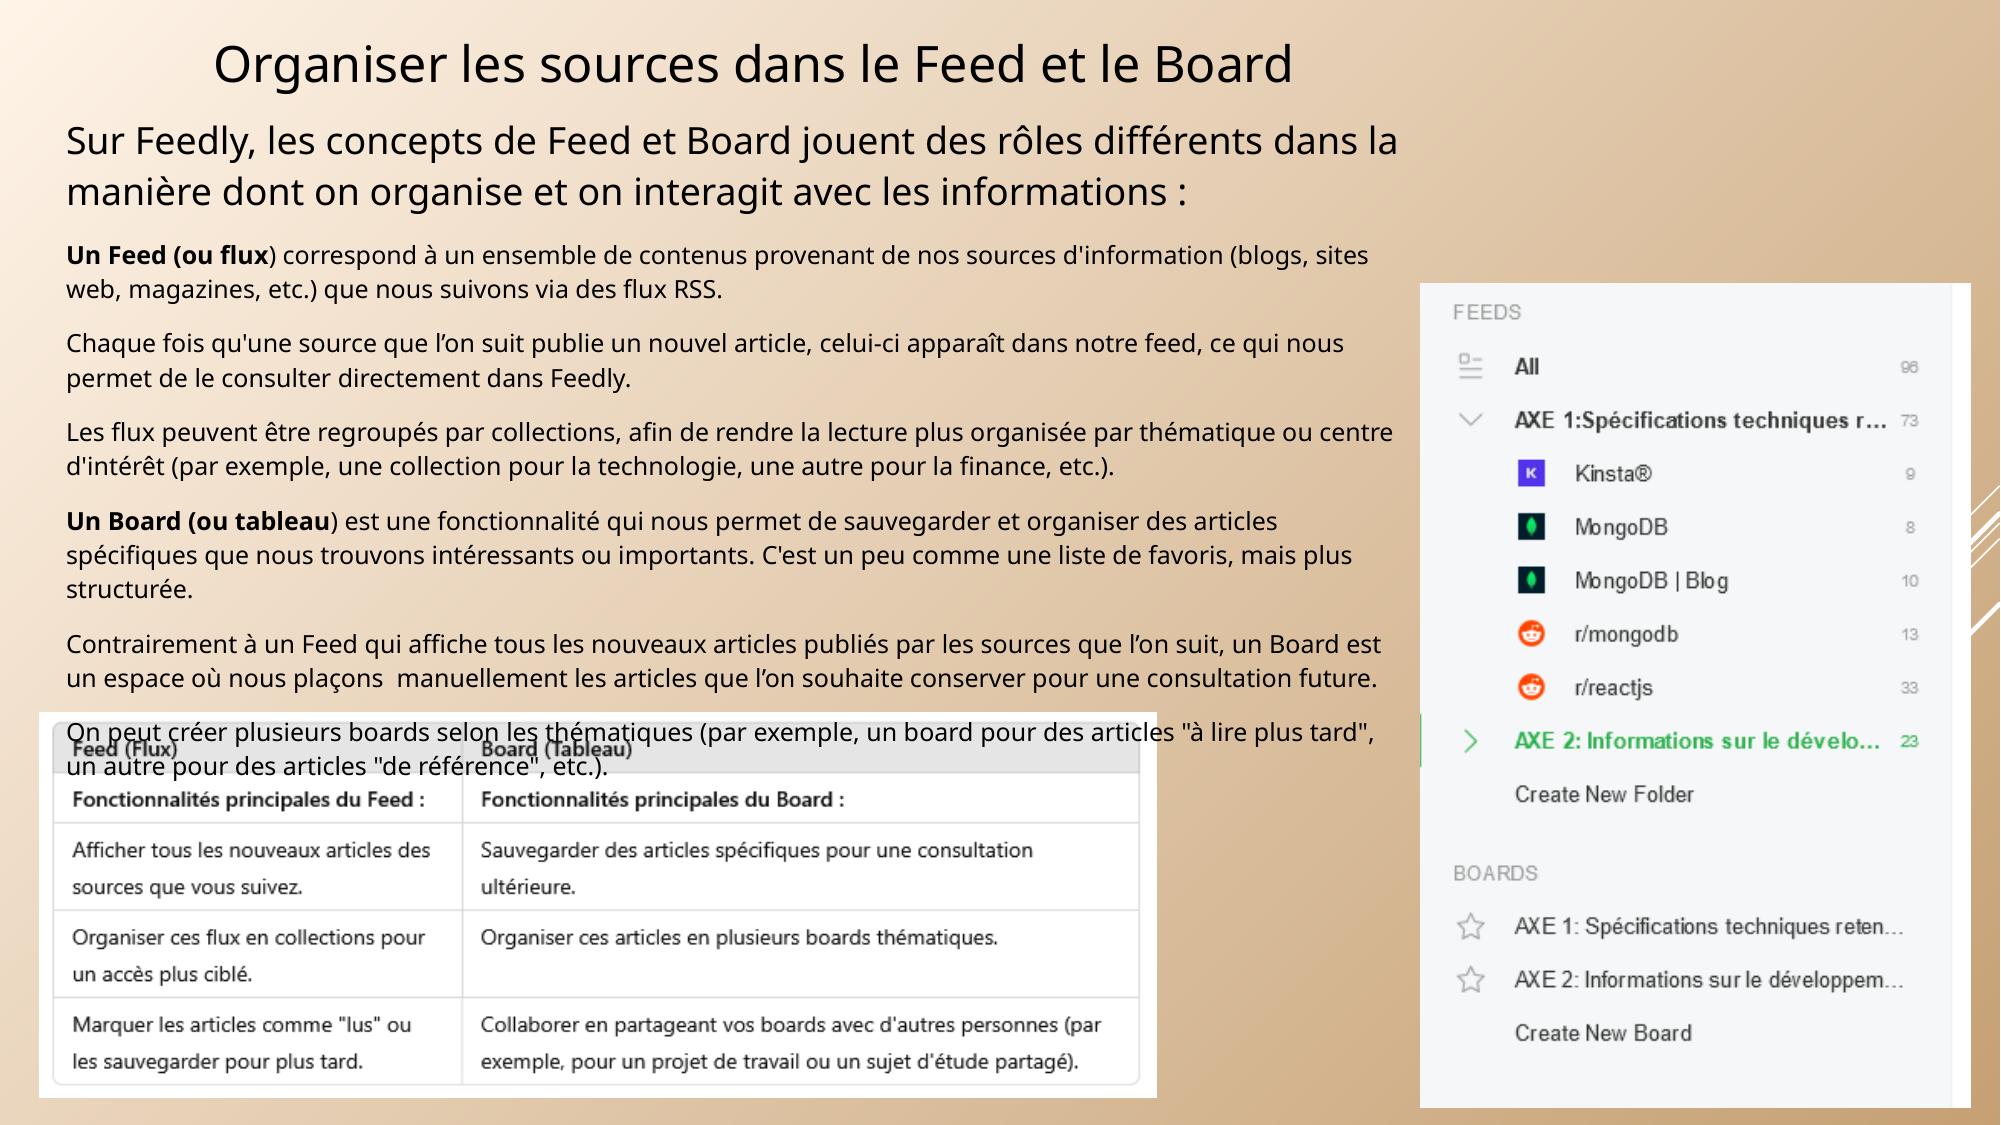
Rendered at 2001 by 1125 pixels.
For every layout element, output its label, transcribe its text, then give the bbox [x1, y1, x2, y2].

title Organiser les sources dans le Feed et le Board [198, 25, 1883, 561]
text_box Sur Feedly, les concepts de Feed et Board jouent des rôles différents dans la manière dont on organise et on interagit avec les informations : Un Feed (ou flux) correspond à un ensemble de contenus provenant de nos sources d'information (blogs, sites web, magazines, etc.) que nous suivons via des flux RSS. Chaque fois qu'une source que l’on suit publie un nouvel article, celui-ci apparaît dans notre feed, ce qui nous permet de le consulter directement dans Feedly. Les flux peuvent être regroupés par collections, afin de rendre la lecture plus organisée par thématique ou centre d'intérêt (par exemple, une collection pour la technologie, une autre pour la finance, etc.). Un Board (ou tableau) est une fonctionnalité qui nous permet de sauvegarder et organiser des articles spécifiques que nous trouvons intéressants ou importants. C'est un peu comme une liste de favoris, mais plus structurée. Contrairement à un Feed qui affiche tous les nouveaux articles publiés par les sources que l’on suit, un Board est un espace où nous plaçons manuellement les articles que l’on souhaite conserver pour une consultation future. On peut créer plusieurs boards selon les thématiques (par exemple, un board pour des articles "à lire plus tard", un autre pour des articles "de référence", etc.). [51, 107, 1418, 818]
picture [1420, 283, 1971, 1108]
picture [39, 712, 1157, 1098]
